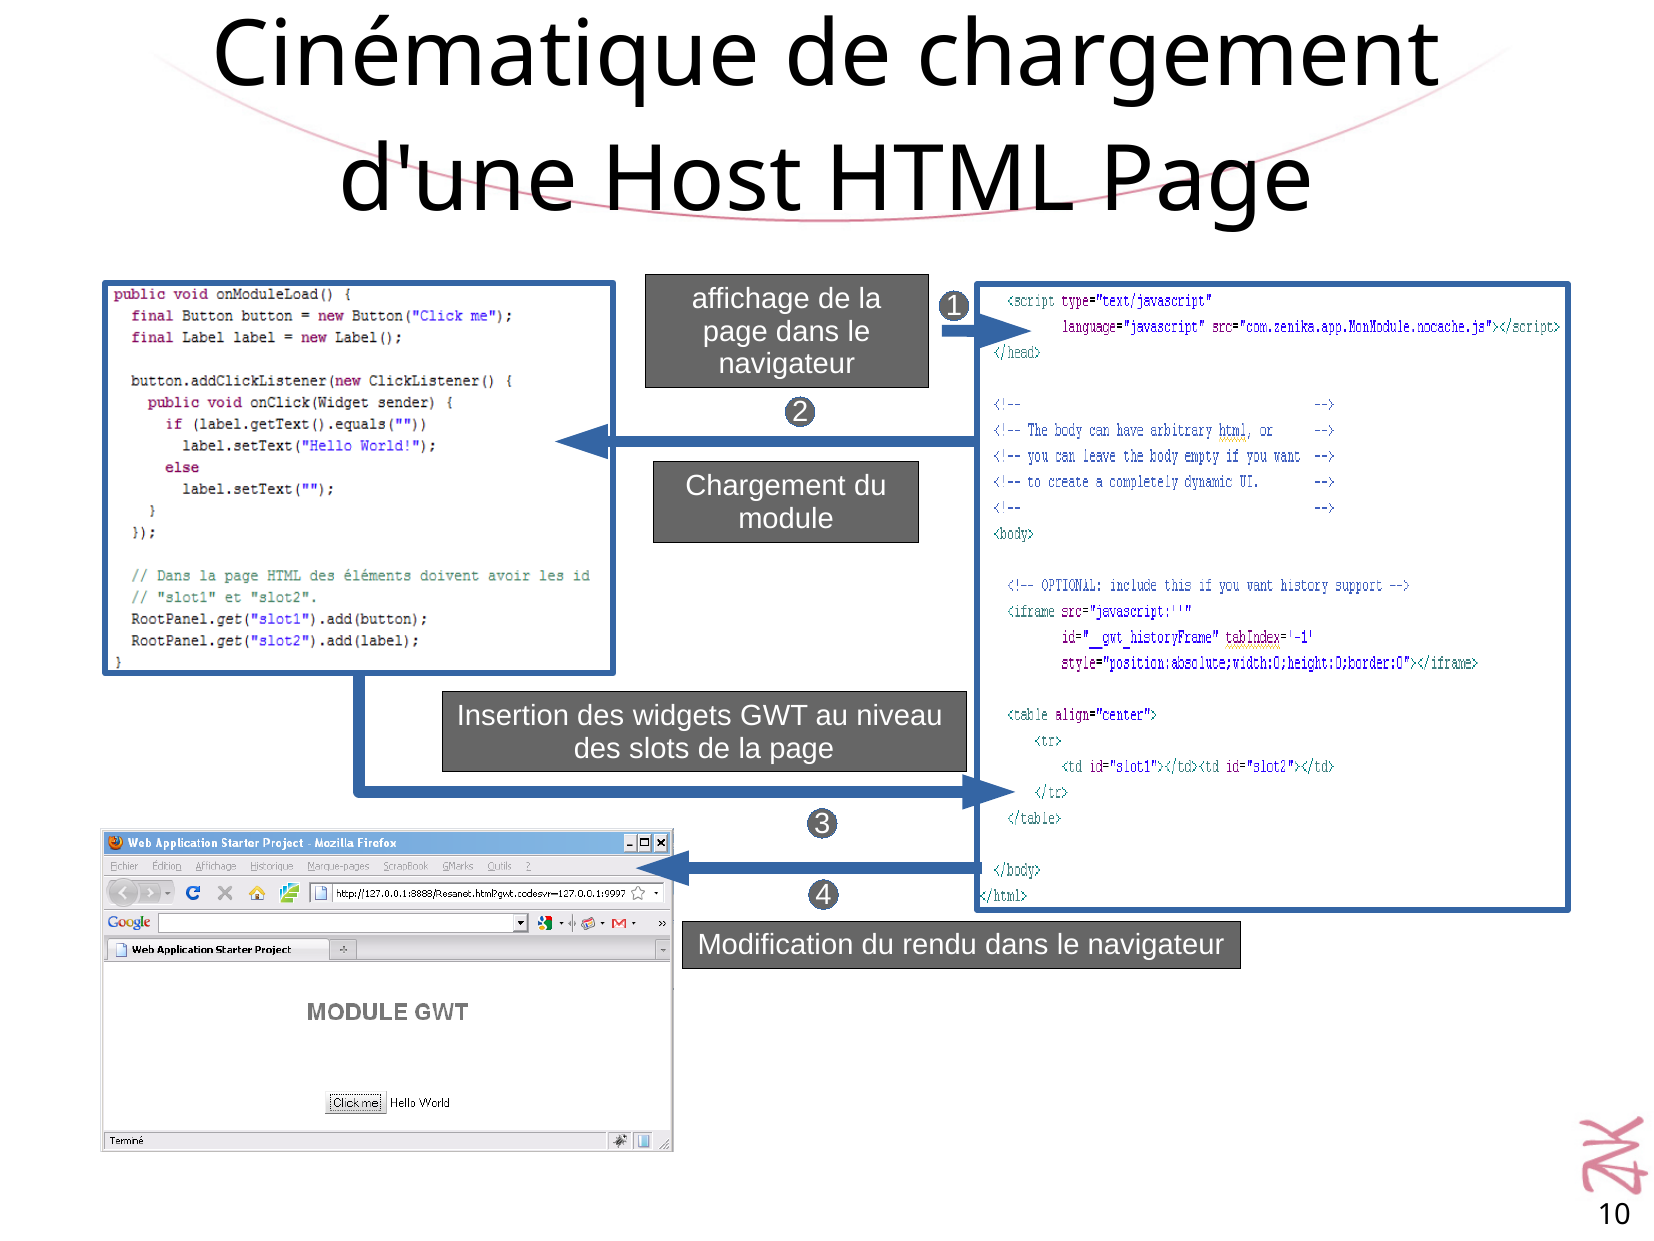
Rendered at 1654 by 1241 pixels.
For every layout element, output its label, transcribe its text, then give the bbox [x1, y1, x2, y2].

picture [4, 1, 1654, 1241]
text_box Chargement du module [653, 461, 919, 543]
text_box Modification du rendu dans le navigateur [682, 921, 1241, 969]
text_box 4 [808, 879, 839, 910]
text_box affichage de la page dans le navigateur [645, 274, 929, 388]
title Cinématique de chargement d'une Host HTML Page [82, 0, 1571, 234]
text_box 2 [785, 396, 815, 427]
text_box 3 [807, 808, 838, 839]
text_box Insertion des widgets GWT au niveau des slots de la page [442, 691, 967, 772]
text_box 1 [939, 290, 969, 321]
